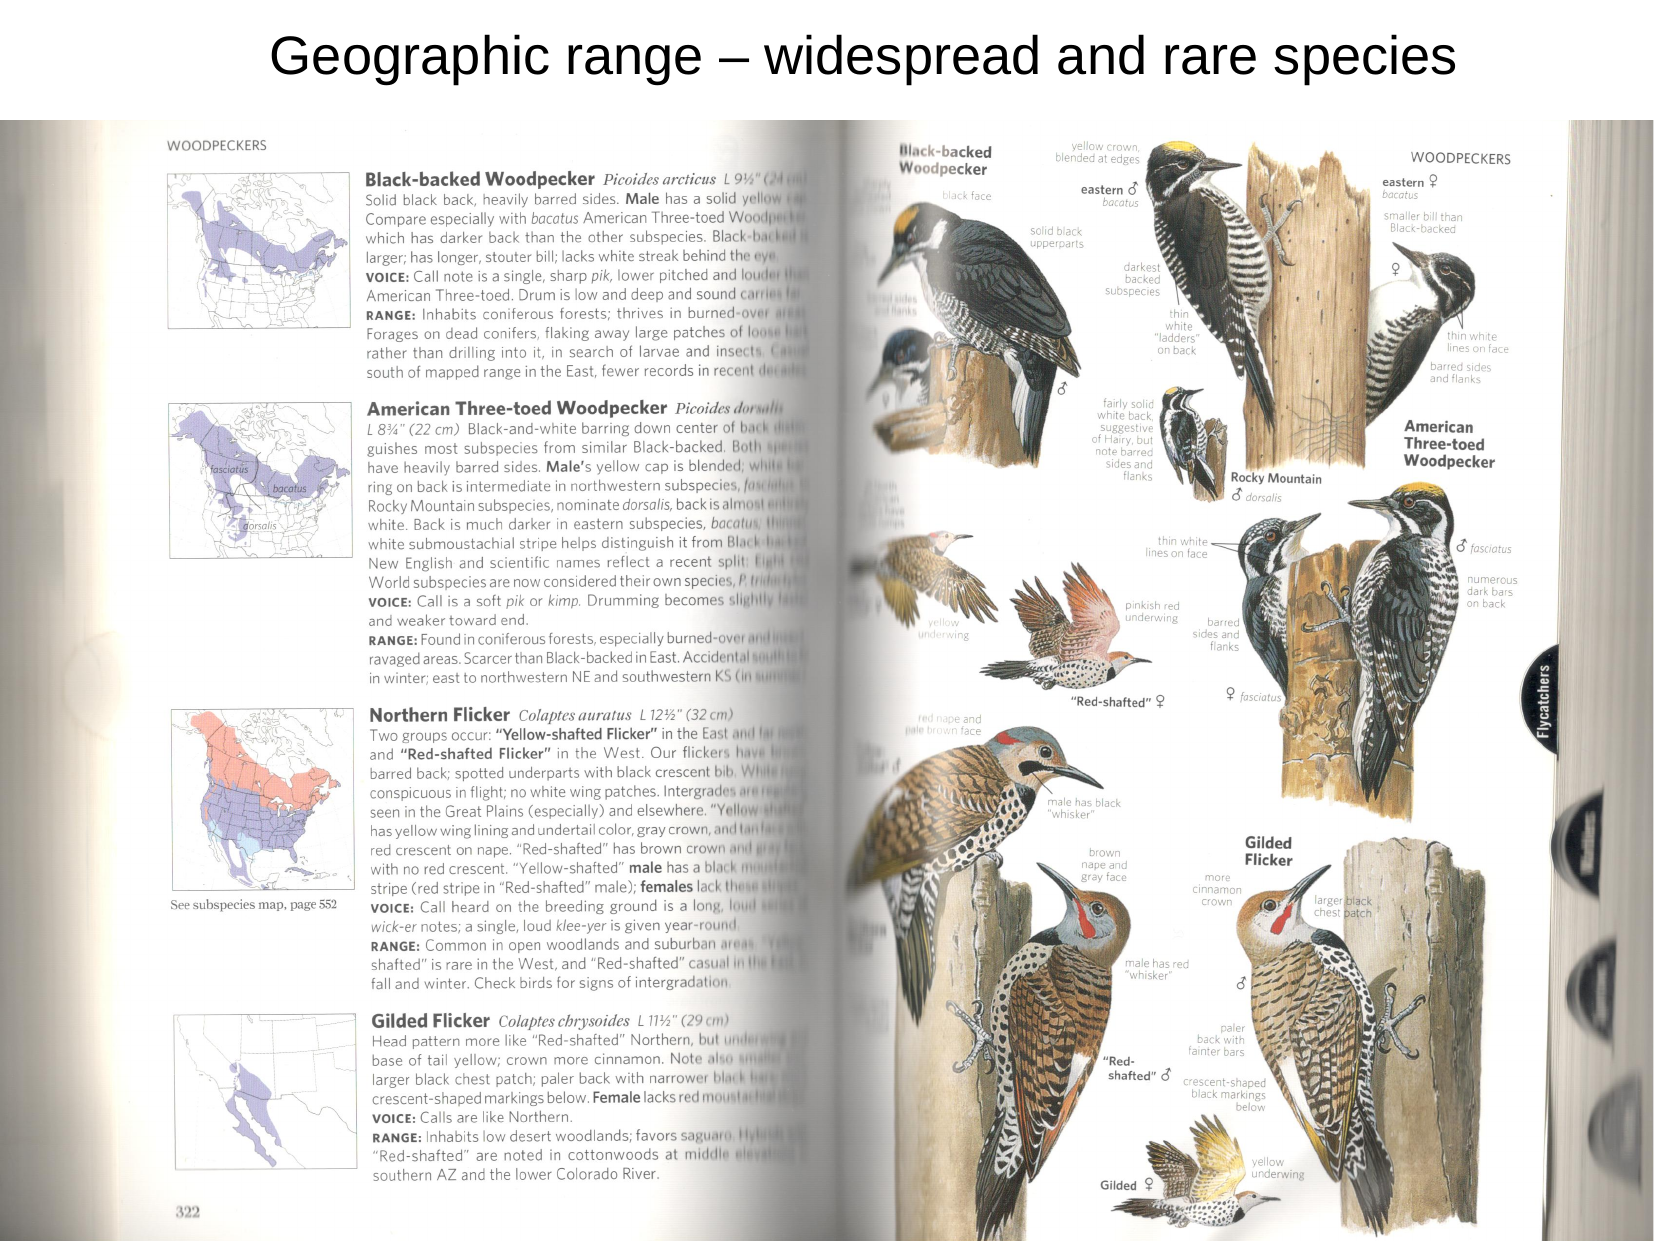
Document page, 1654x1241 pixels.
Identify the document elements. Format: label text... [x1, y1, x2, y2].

text_box Geographic range – widespread and rare species [255, 18, 1475, 215]
picture [0, 120, 1654, 1241]
